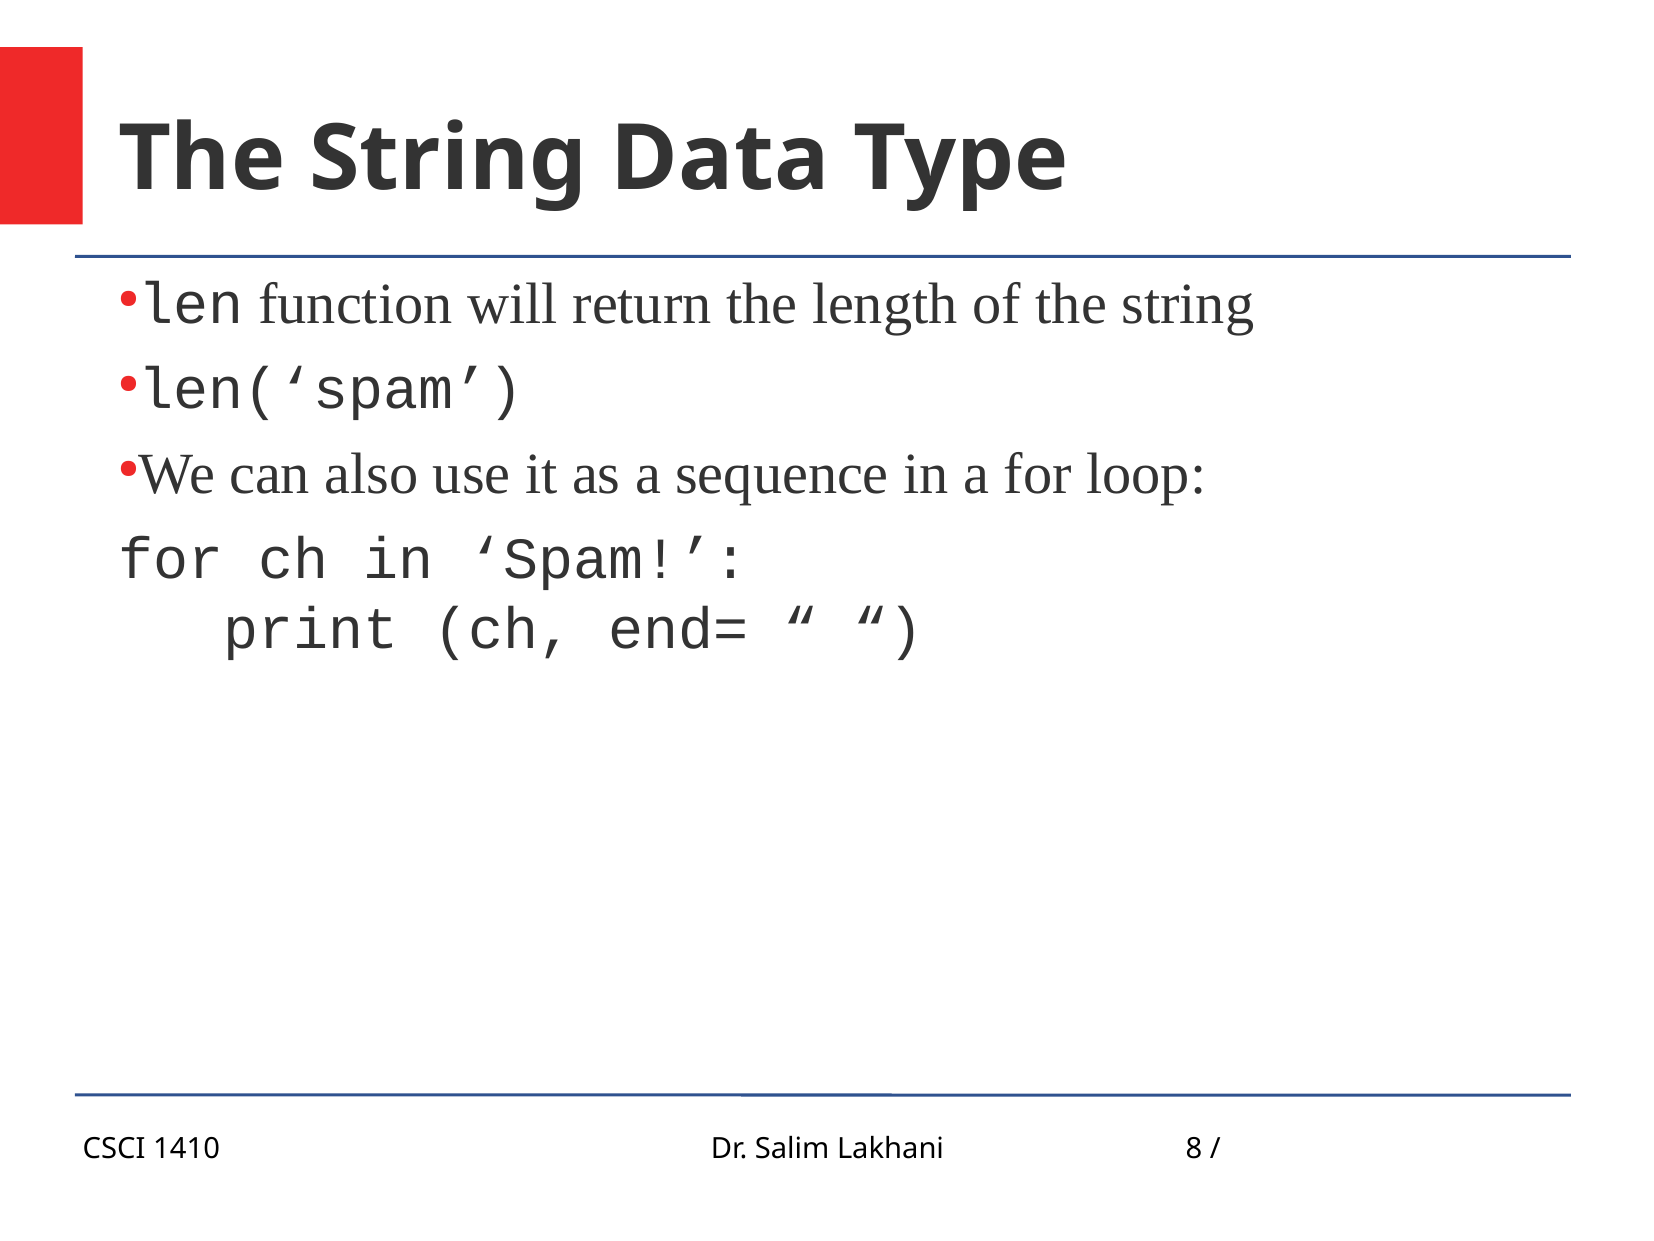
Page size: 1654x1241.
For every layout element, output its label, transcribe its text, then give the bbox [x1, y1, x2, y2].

text_box / [1185, 1129, 1571, 1216]
title The String Data Type [118, 49, 1571, 257]
list len function will return the length of the string len(‘spam’) We can also use it as a sequence in a for loop: for ch in ‘Spam!’: print (ch, end= “ “) [118, 265, 1536, 1081]
text_box Dr. Salim Lakhani [565, 1129, 1090, 1216]
text_box CSCI 1410 [82, 1129, 468, 1216]
